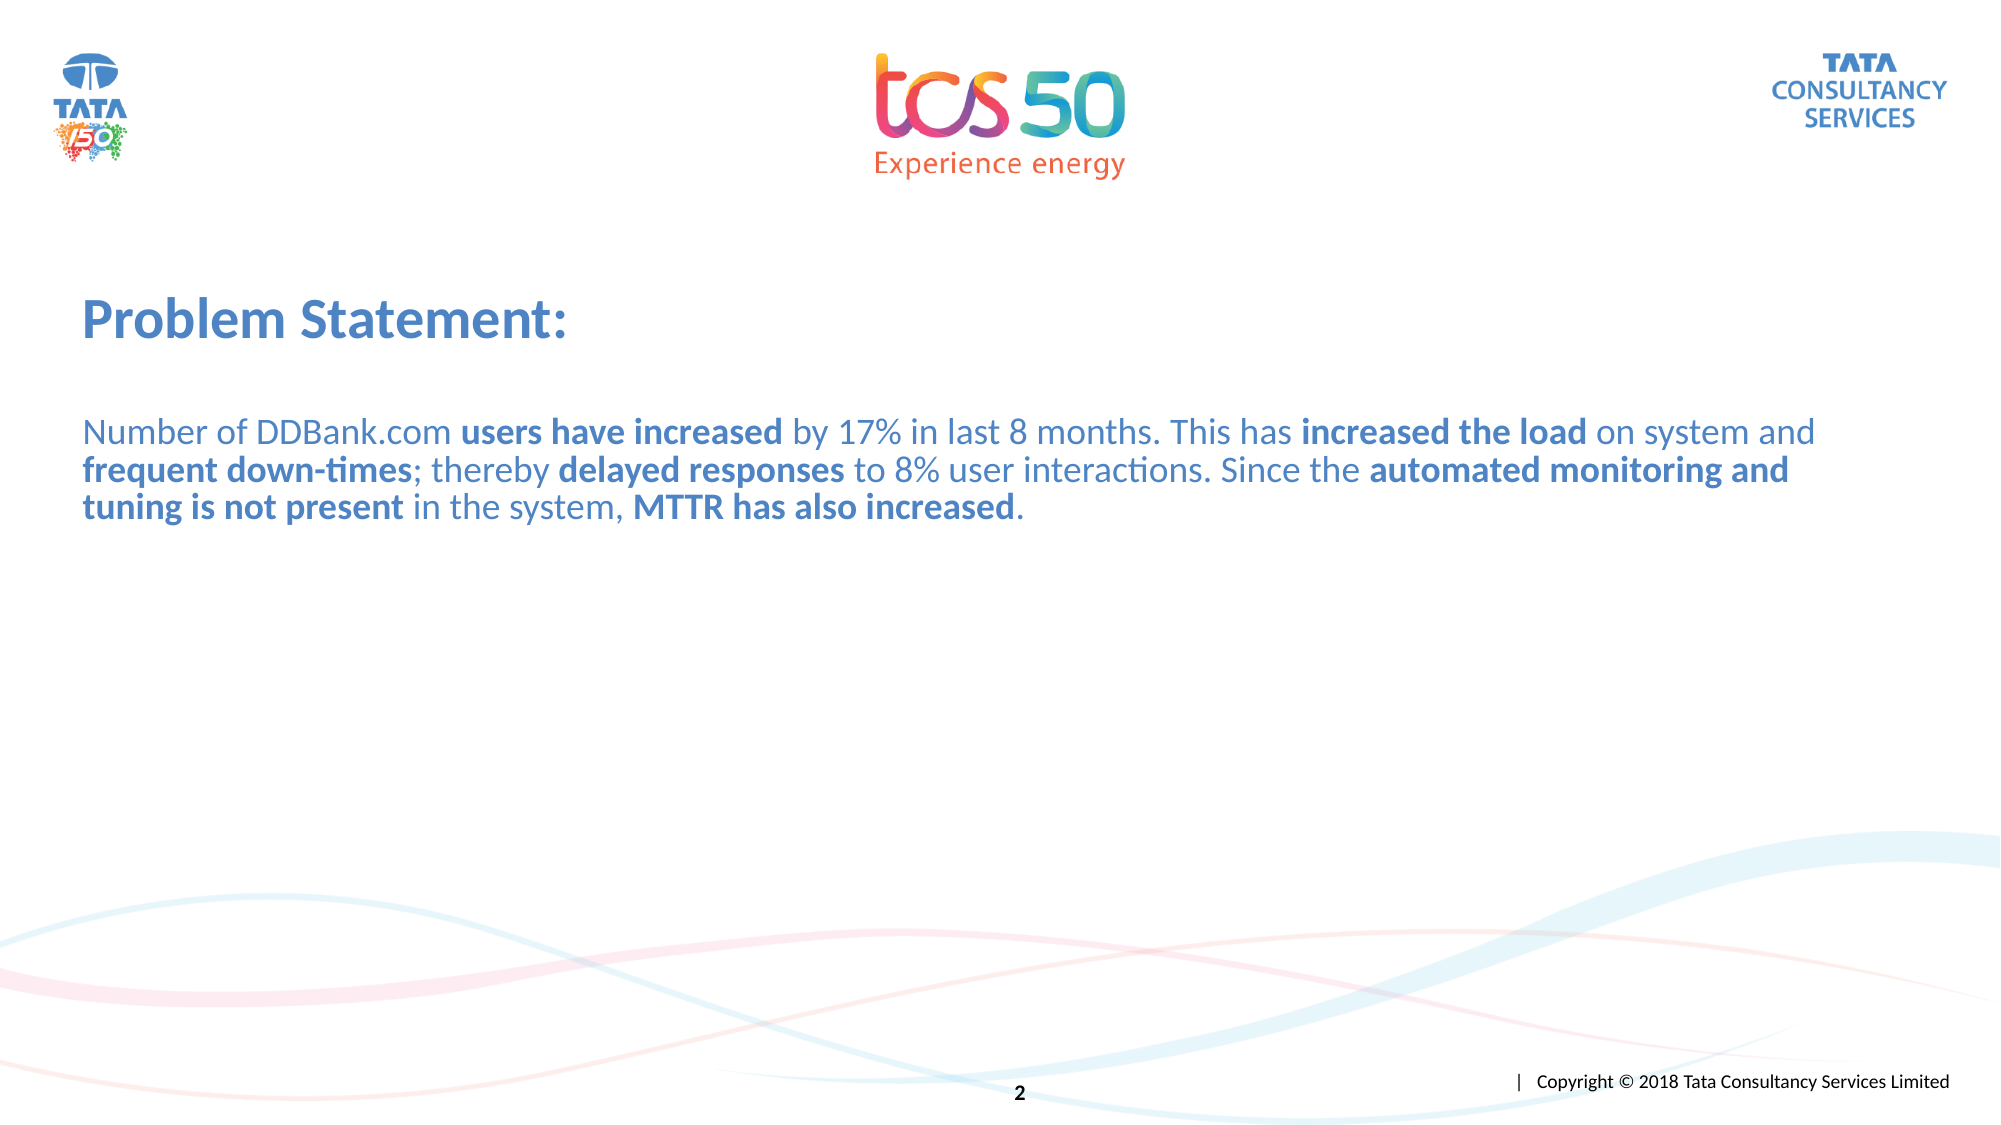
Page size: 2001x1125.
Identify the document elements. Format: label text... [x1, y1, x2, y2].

picture [0, 0, 2000, 205]
list Problem Statement: Number of DDBank.com users have increased by 17% in last 8 months. This has increased the load on system and frequent down-times; thereby delayed responses to 8% user interactions. Since the automated monitoring and tuning is not present in the system, MTTR has also increased. [47, 295, 1848, 1044]
picture [0, 831, 2000, 1125]
